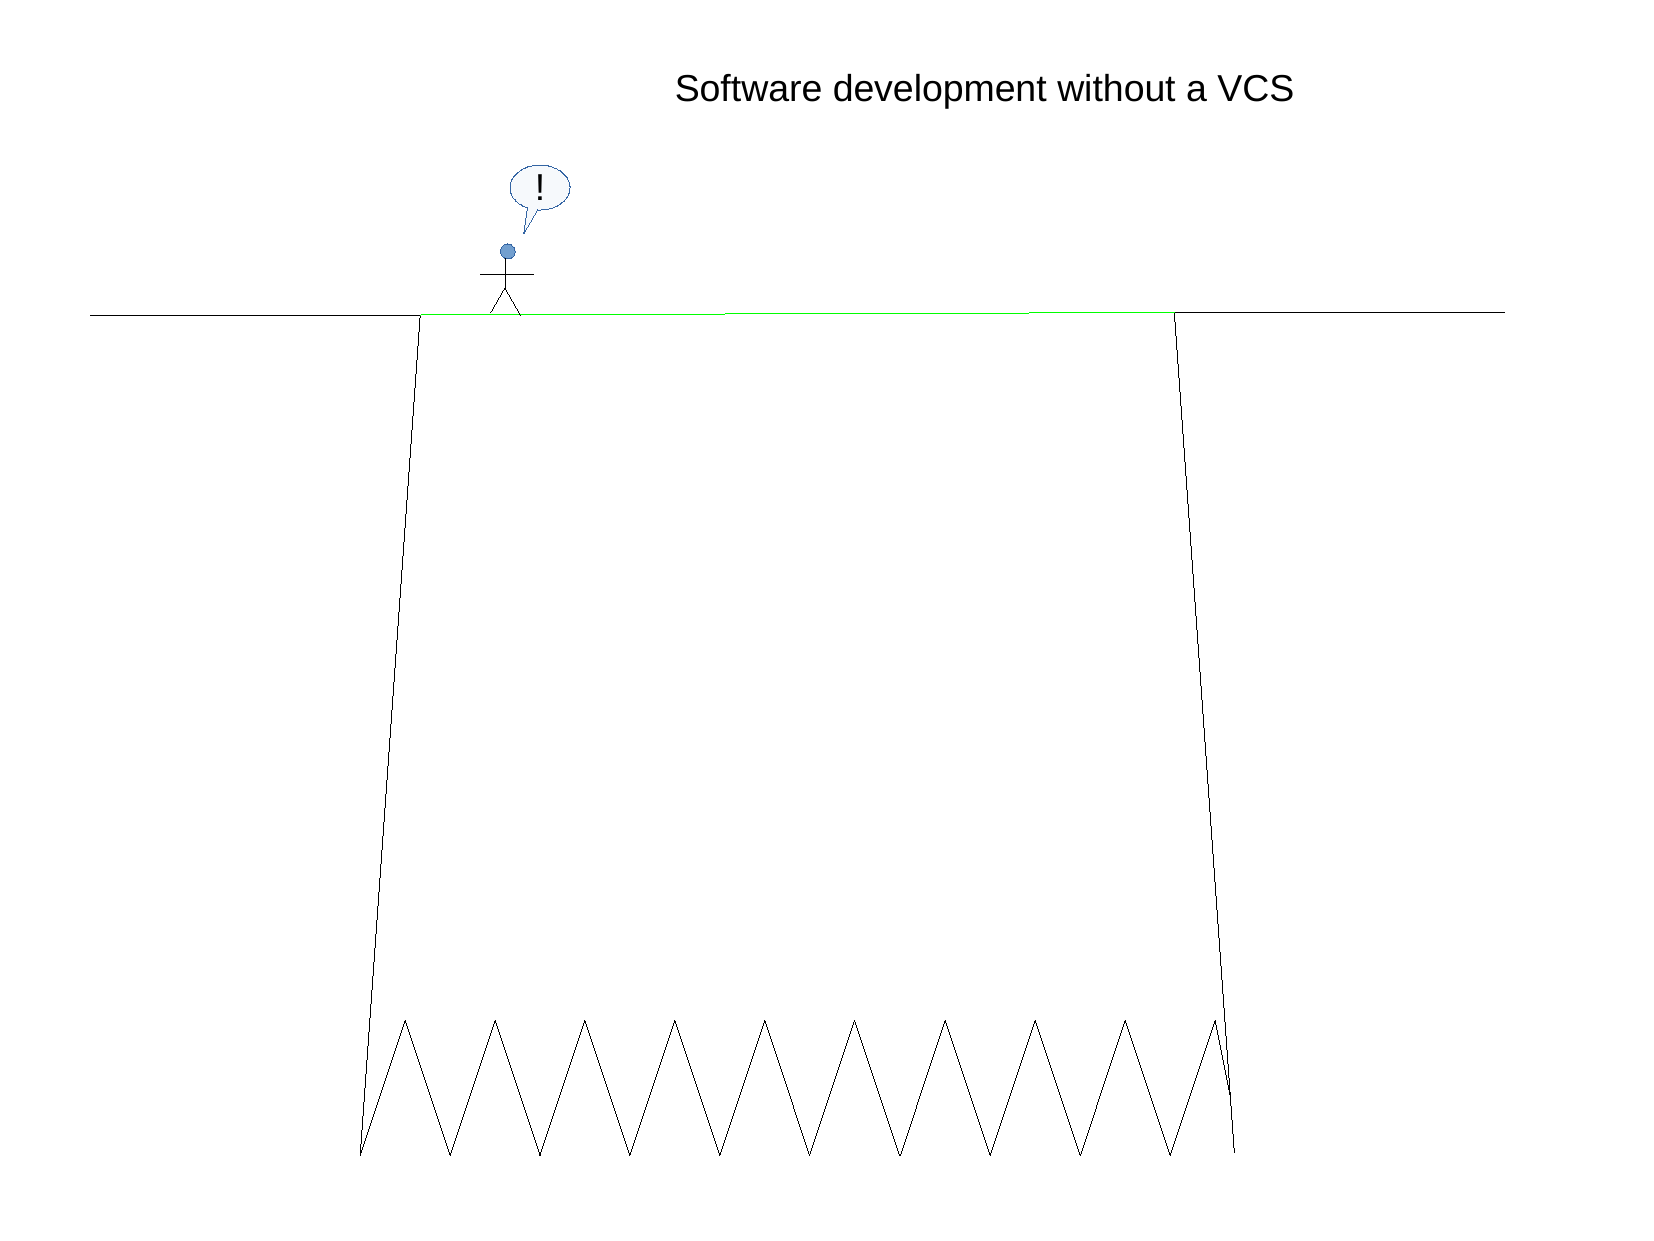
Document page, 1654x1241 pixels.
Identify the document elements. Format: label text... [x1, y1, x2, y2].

text_box Software development without a VCS [660, 60, 1561, 117]
text_box [500, 243, 516, 259]
text_box ! [510, 165, 571, 234]
